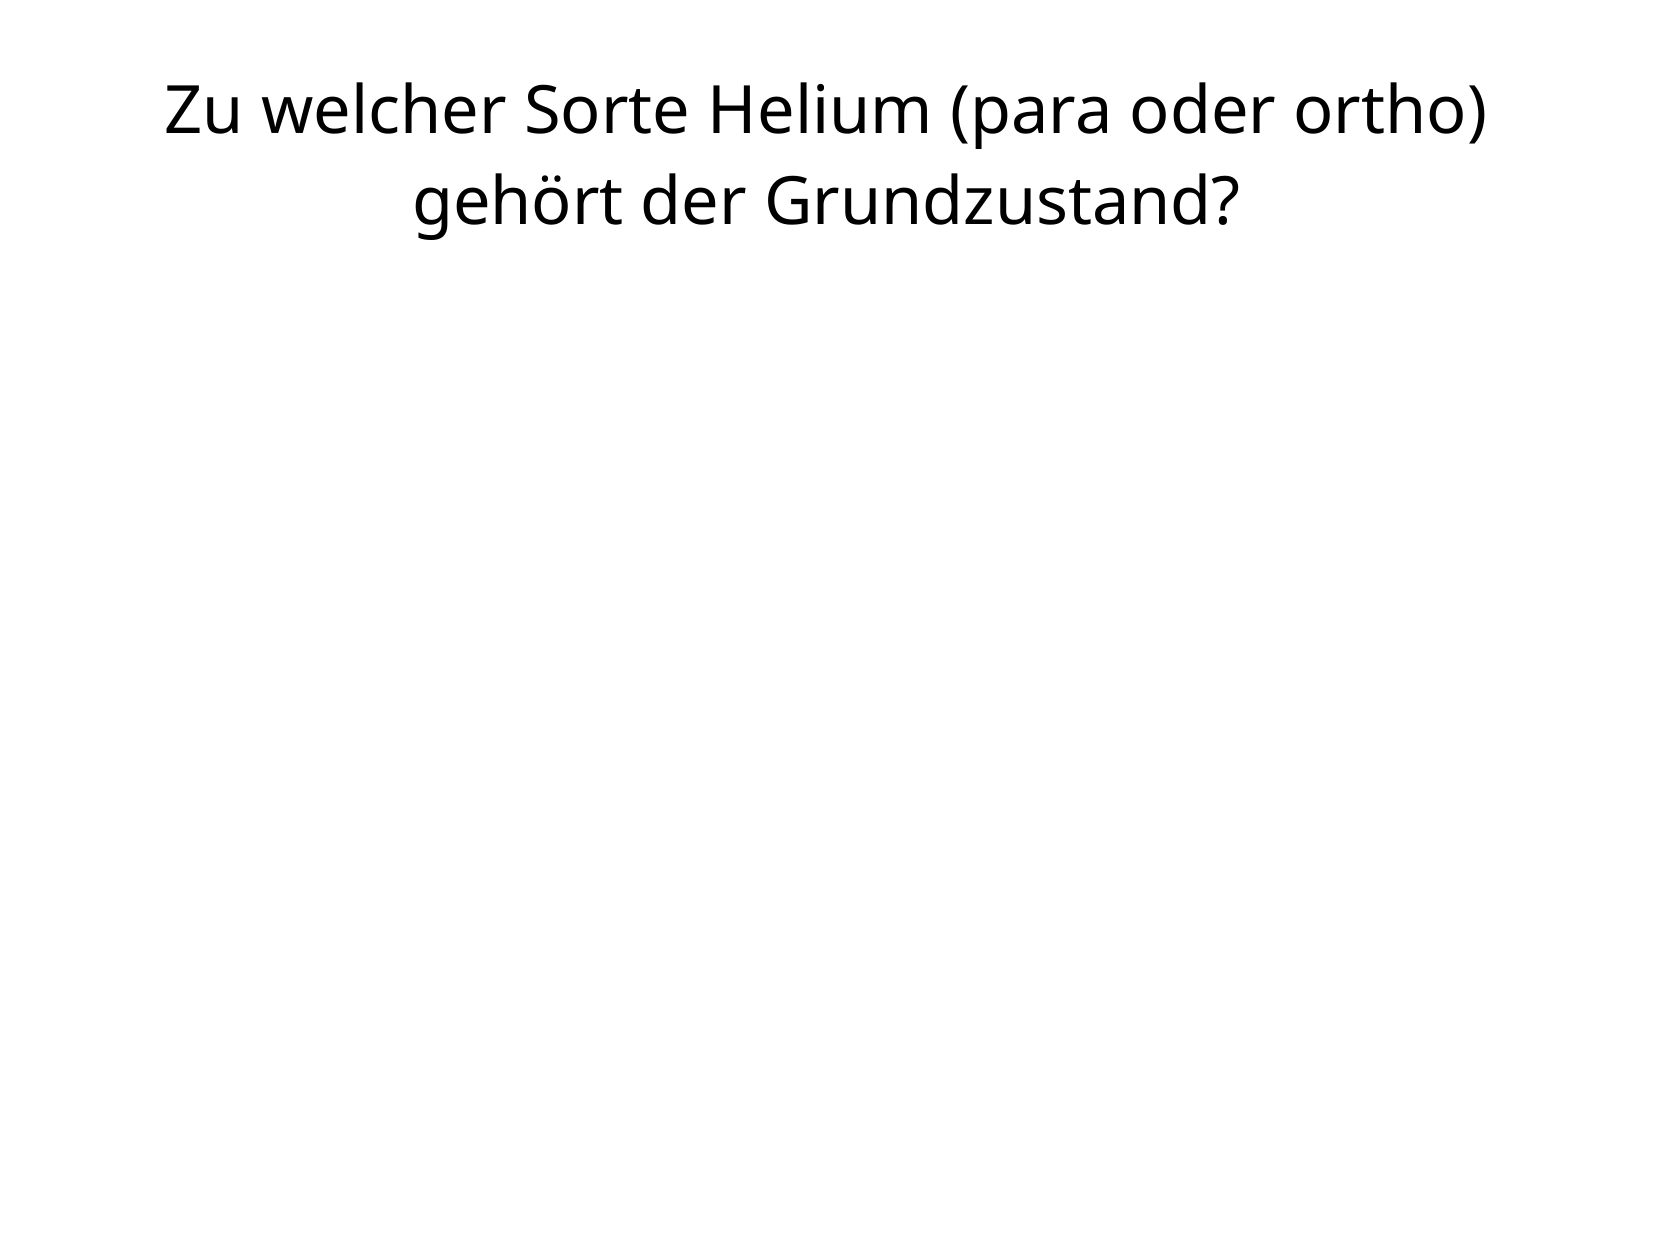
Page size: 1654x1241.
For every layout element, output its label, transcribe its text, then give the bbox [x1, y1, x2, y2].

title Zu welcher Sorte Helium (para oder ortho) gehört der Grundzustand? [82, 49, 1571, 257]
